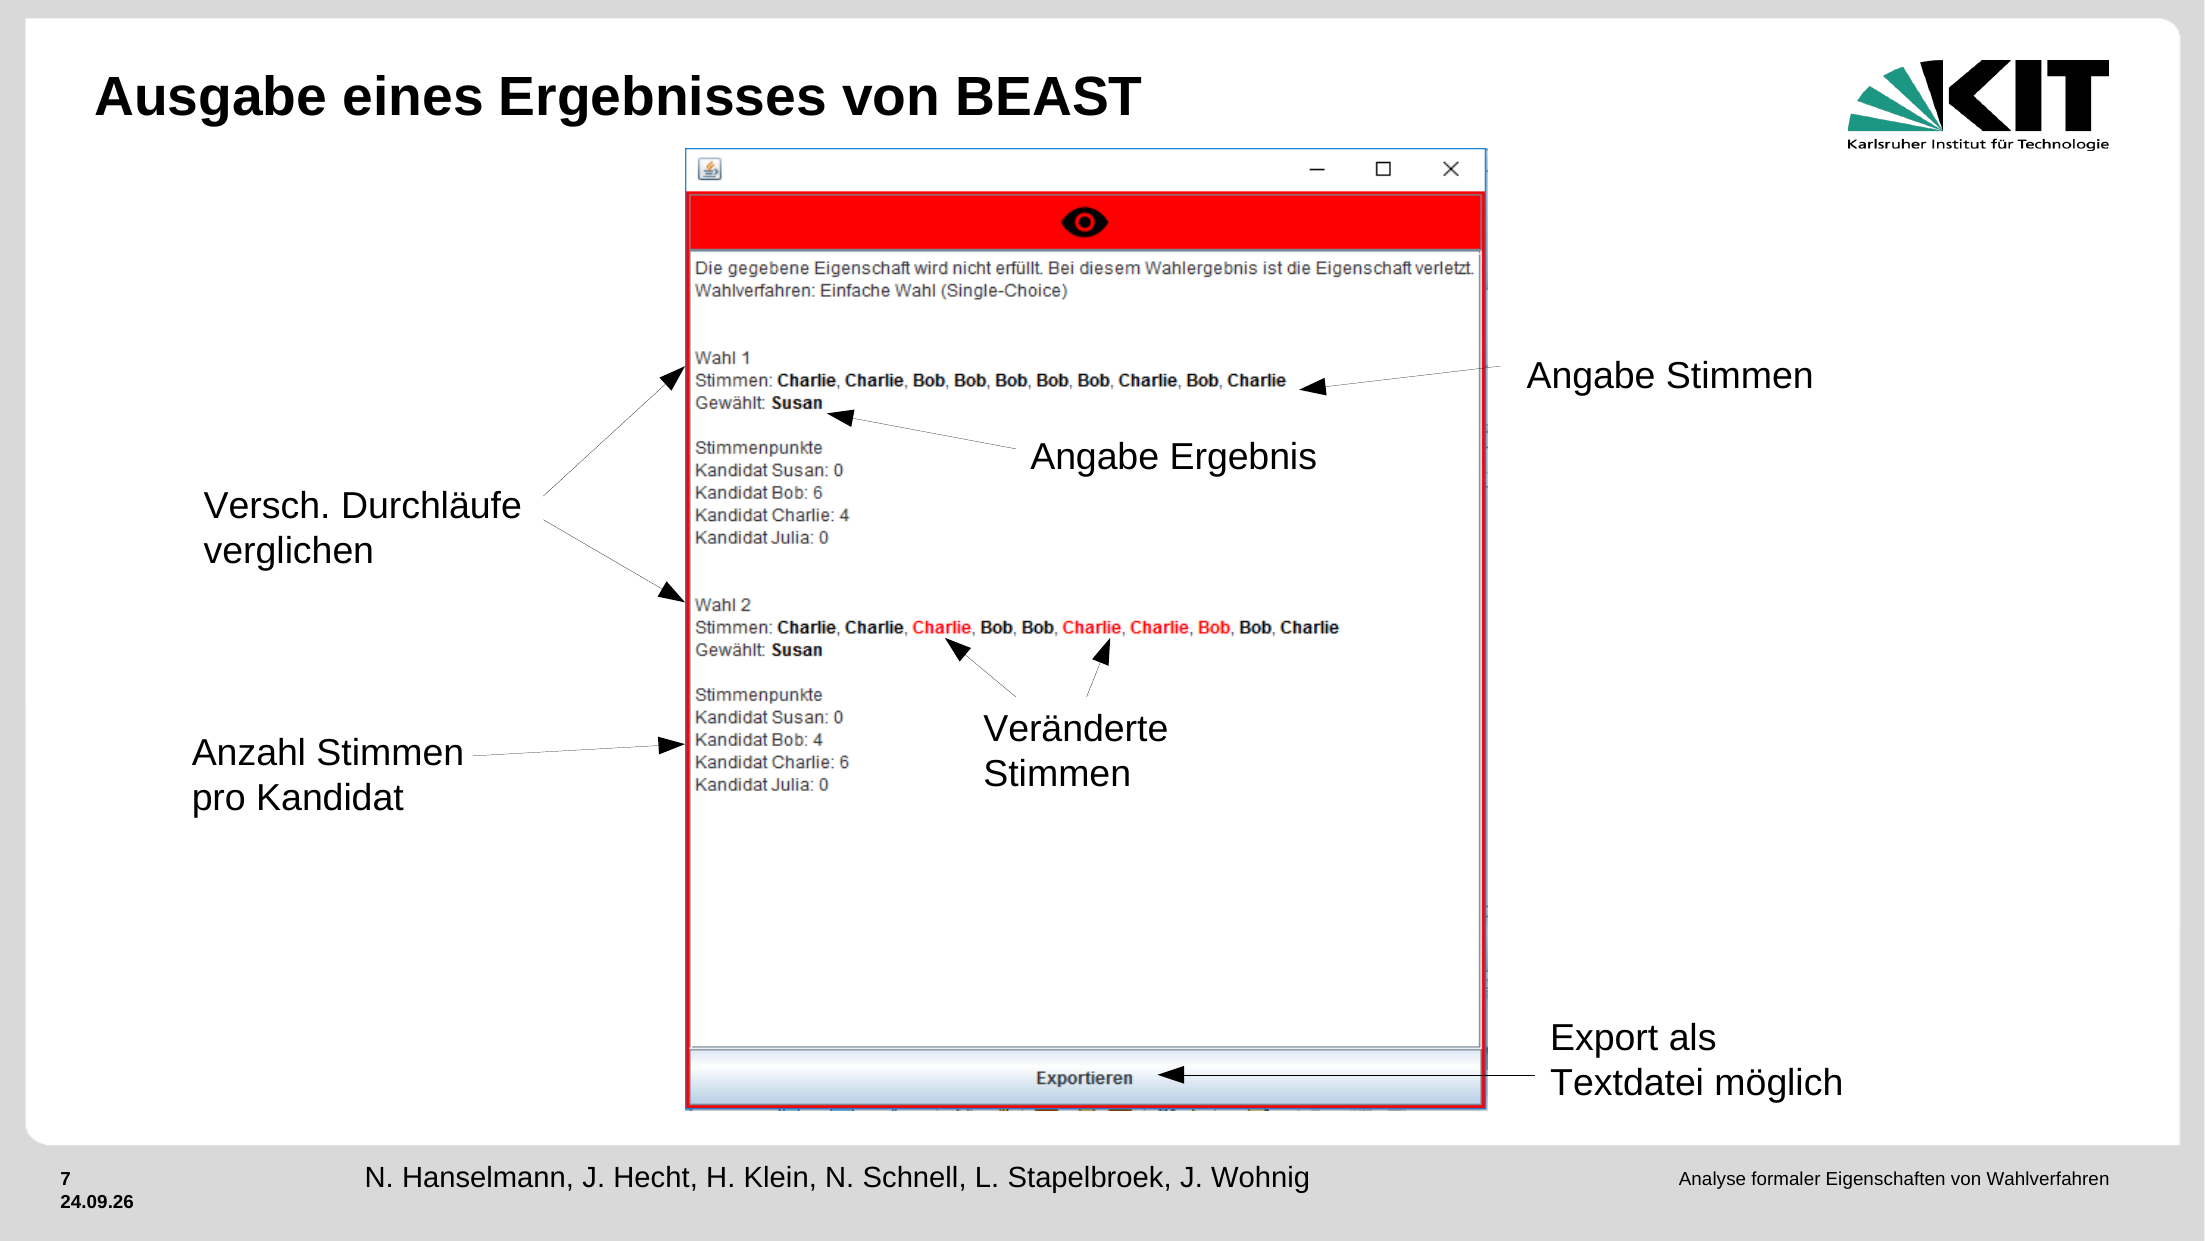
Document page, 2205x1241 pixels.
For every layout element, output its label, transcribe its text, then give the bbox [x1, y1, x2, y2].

picture [0, 0, 2205, 1241]
text_box Veränderte Stimmen [968, 696, 1323, 802]
text_box Export als Textdatei möglich [1535, 1005, 1890, 1111]
text_box Angabe Stimmen [1511, 343, 1867, 404]
text_box Anzahl Stimmen pro Kandidat [177, 720, 532, 826]
text_box Versch. Durchläufe verglichen [188, 473, 544, 579]
text_box Angabe Ergebnis [1015, 424, 1371, 485]
title Ausgabe eines Ergebnisses von BEAST [94, 60, 1761, 162]
